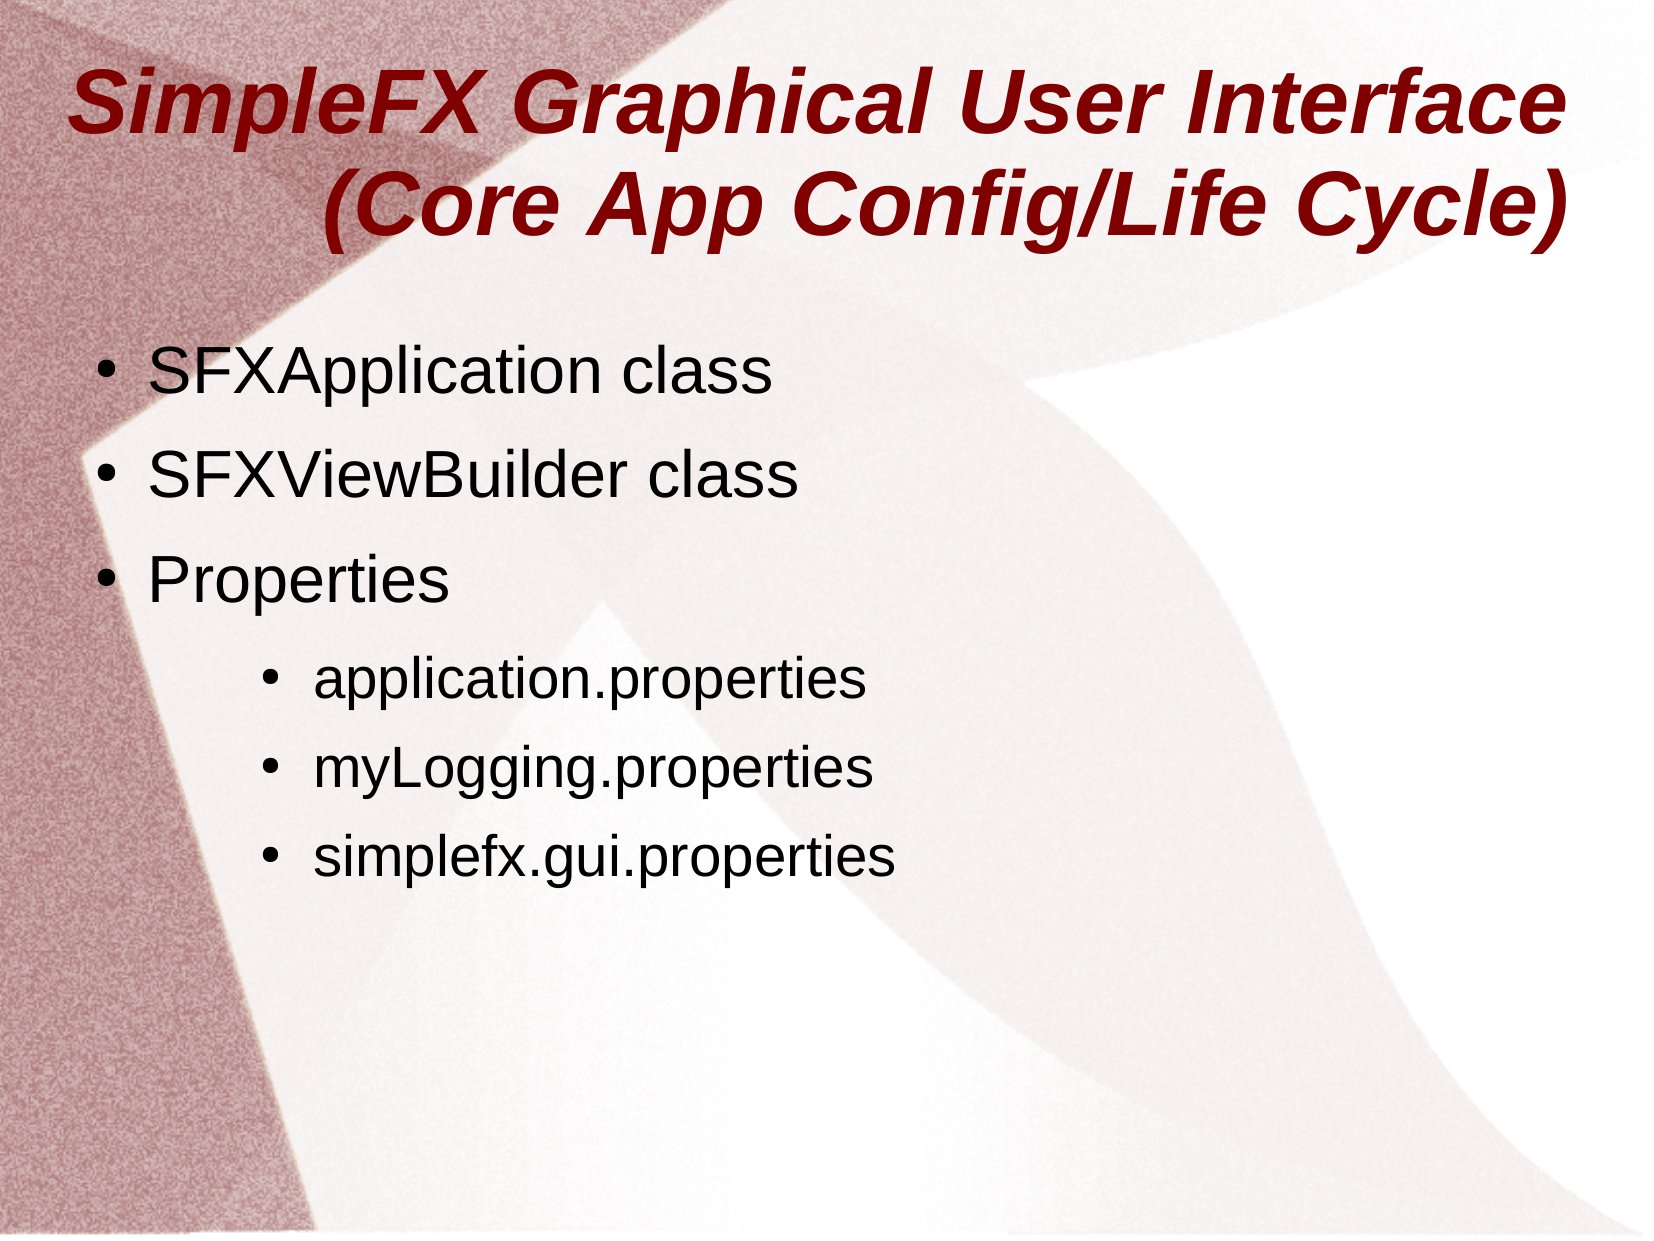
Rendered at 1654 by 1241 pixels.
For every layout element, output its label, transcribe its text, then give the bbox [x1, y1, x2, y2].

title SimpleFX Graphical User Interface (Core App Config/Life Cycle) [59, 50, 1571, 256]
picture [0, 0, 1654, 1241]
list SFXApplication class SFXViewBuilder class Properties application.properties myLogging.properties simplefx.gui.properties [76, 333, 1565, 1152]
